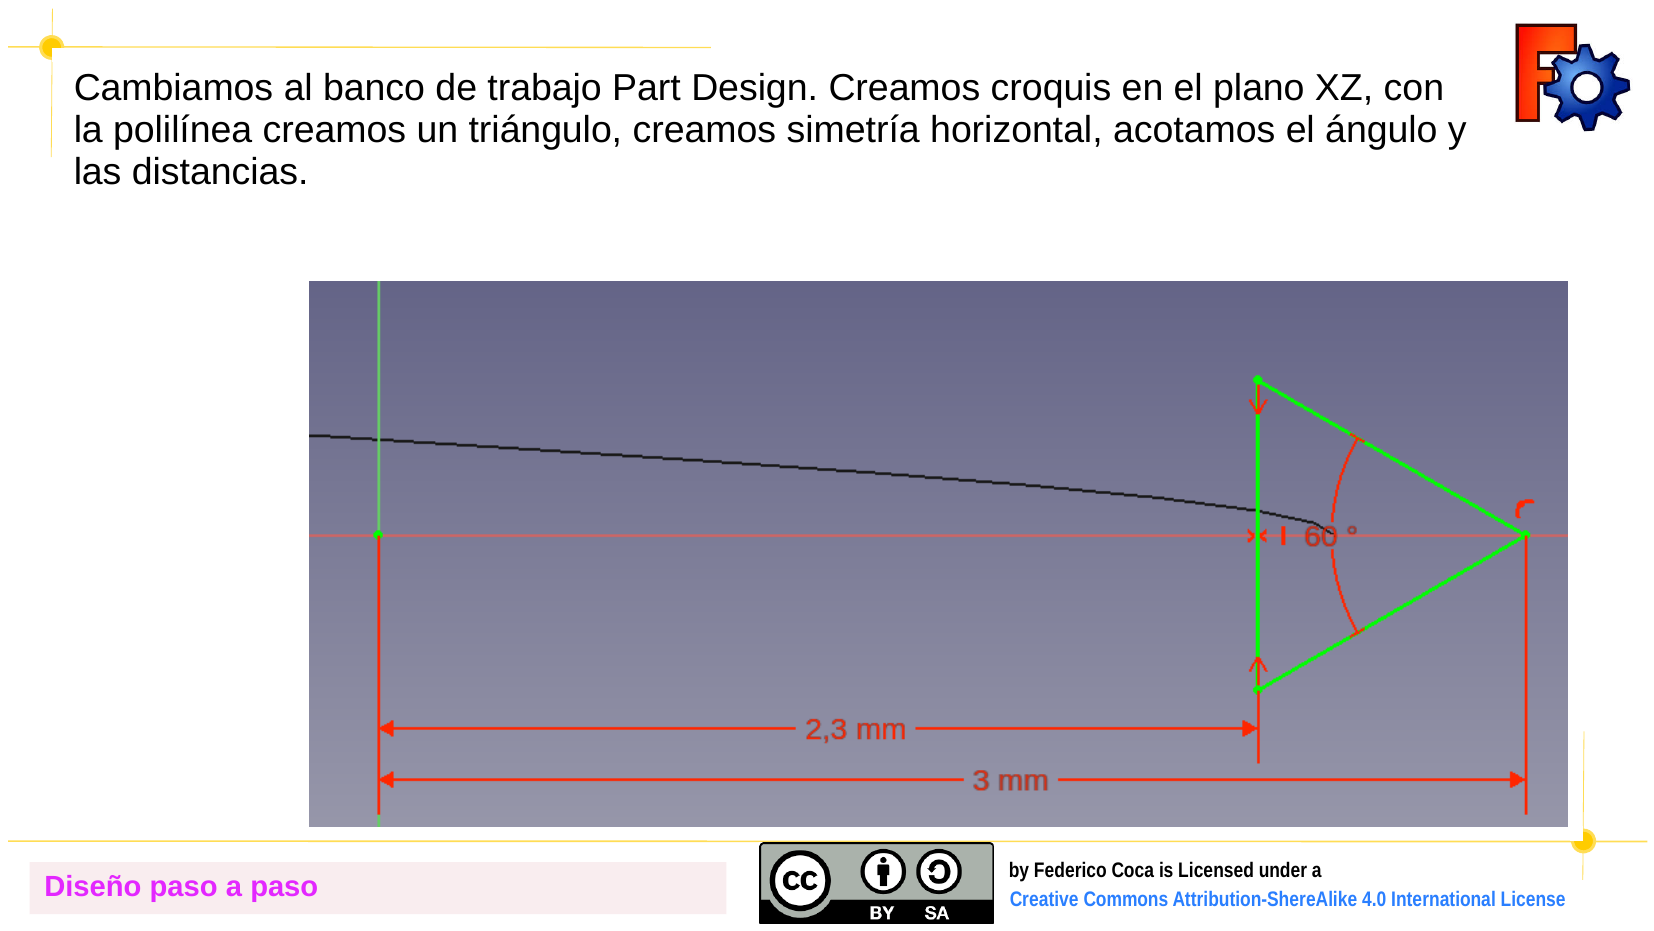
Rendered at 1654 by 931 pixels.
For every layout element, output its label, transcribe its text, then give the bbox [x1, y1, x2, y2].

picture [309, 281, 1568, 827]
text_box Diseño paso a paso [29, 862, 727, 915]
text_box Cambiamos al banco de trabajo Part Design. Creamos croquis en el plano XZ, con la polilínea creamos un triángulo, creamos simetría horizontal, acotamos el ángulo y las distancias. [59, 59, 1489, 200]
picture [1509, 13, 1638, 142]
